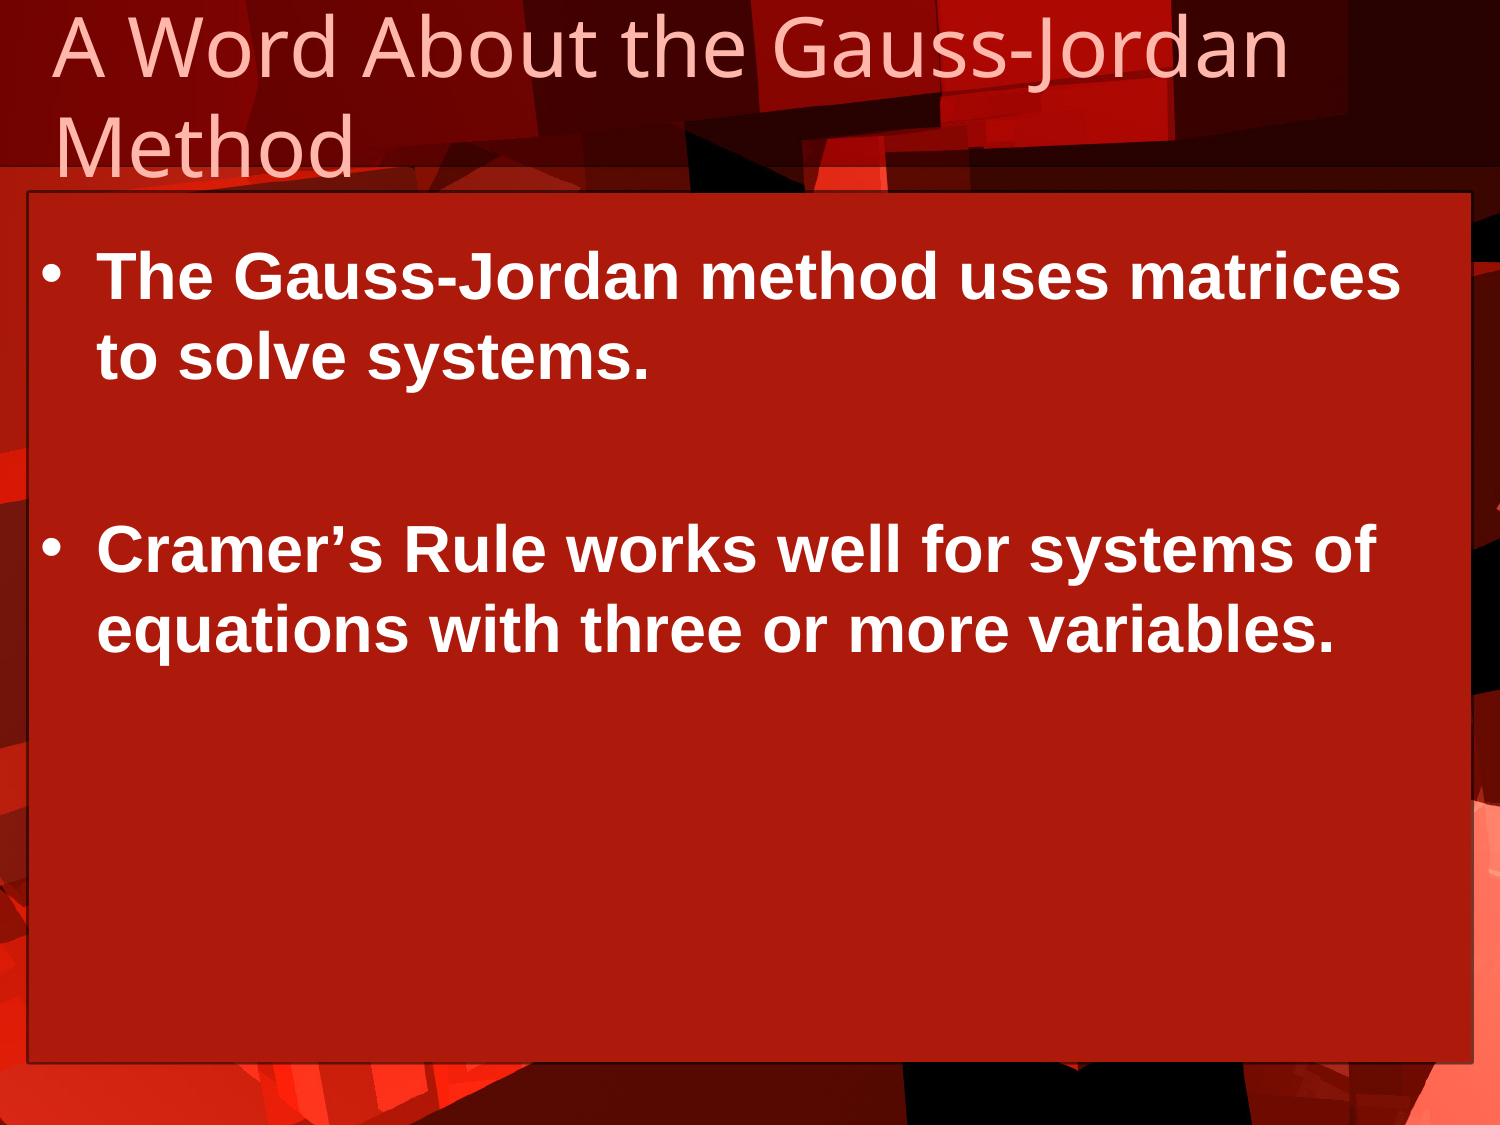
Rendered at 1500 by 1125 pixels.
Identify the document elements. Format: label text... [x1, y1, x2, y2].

picture [0, 0, 1500, 1125]
list The Gauss-Jordan method uses matrices to solve systems. Cramer’s Rule works well for systems of equations with three or more variables. [24, 224, 1450, 1038]
title A Word About the Gauss-Jordan Method [37, 0, 1450, 202]
